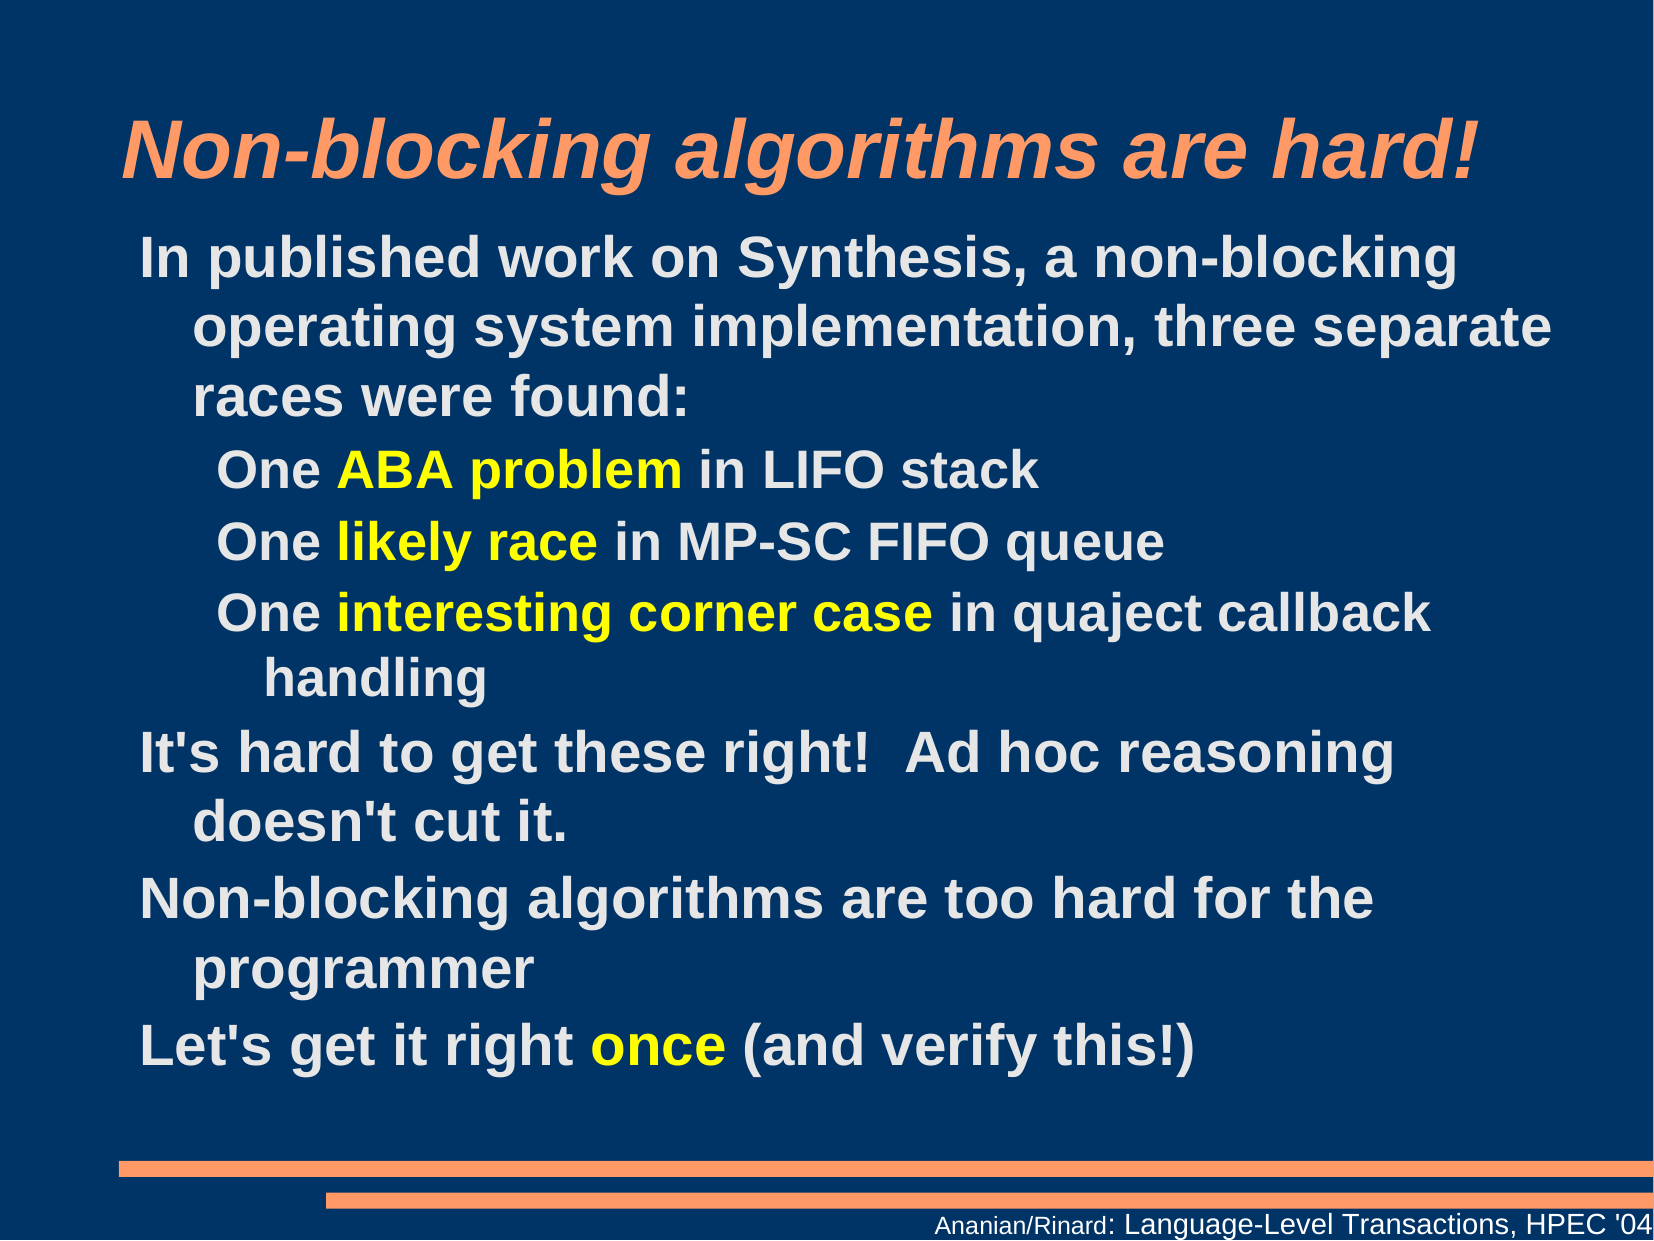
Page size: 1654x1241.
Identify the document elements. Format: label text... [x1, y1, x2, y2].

list In published work on Synthesis, a non-blocking operating system implementation, three separate races were found: One ABA problem in LIFO stack One likely race in MP-SC FIFO queue One interesting corner case in quaject callback handling It's hard to get these right! Ad hoc reasoning doesn't cut it. Non-blocking algorithms are too hard for the programmer Let's get it right once (and verify this!) [121, 220, 1561, 1133]
title Non-blocking algorithms are hard! [121, 46, 1534, 220]
